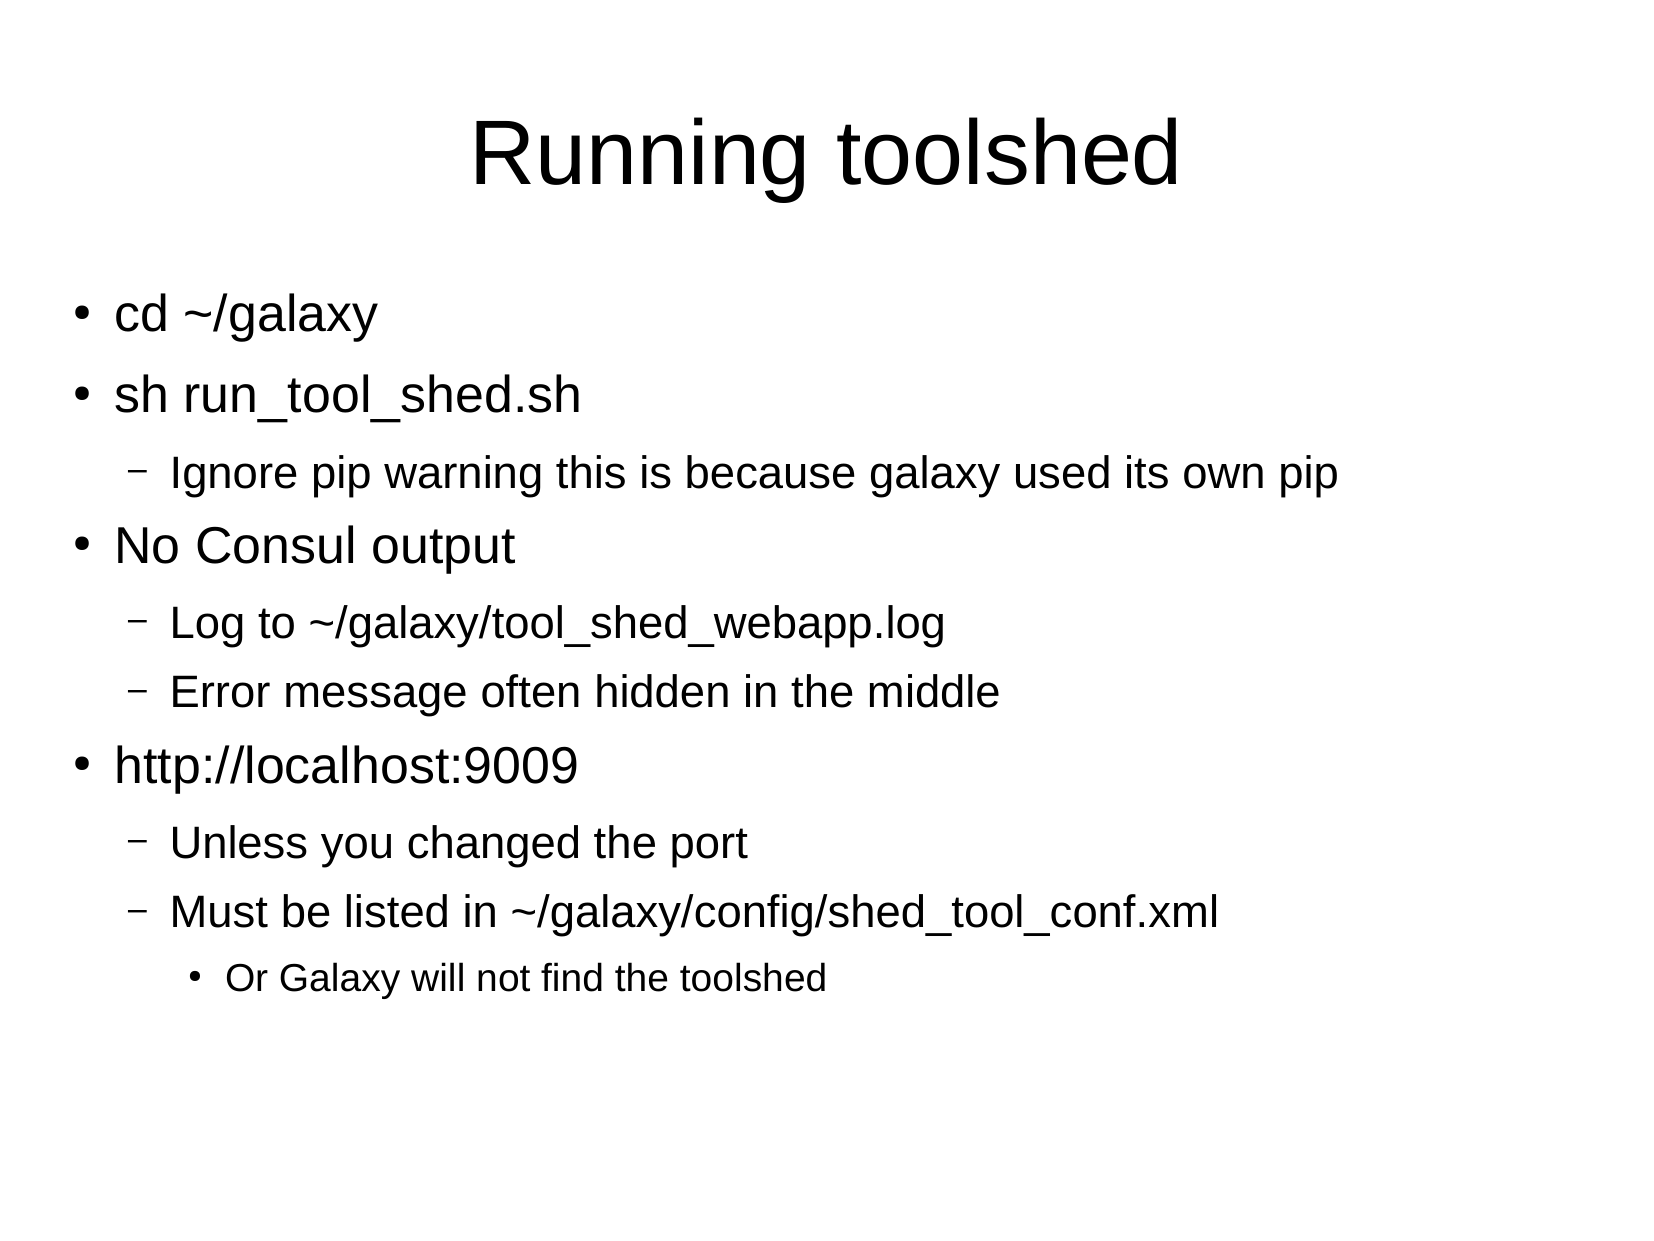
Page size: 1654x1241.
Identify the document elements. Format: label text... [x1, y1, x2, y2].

list cd ~/galaxy sh run_tool_shed.sh Ignore pip warning this is because galaxy used its own pip No Consul output Log to ~/galaxy/tool_shed_webapp.log Error message often hidden in the middle http://localhost:9009 Unless you changed the port Must be listed in ~/galaxy/config/shed_tool_conf.xml Or Galaxy will not find the toolshed [59, 284, 1548, 1004]
title Running toolshed [82, 49, 1571, 257]
